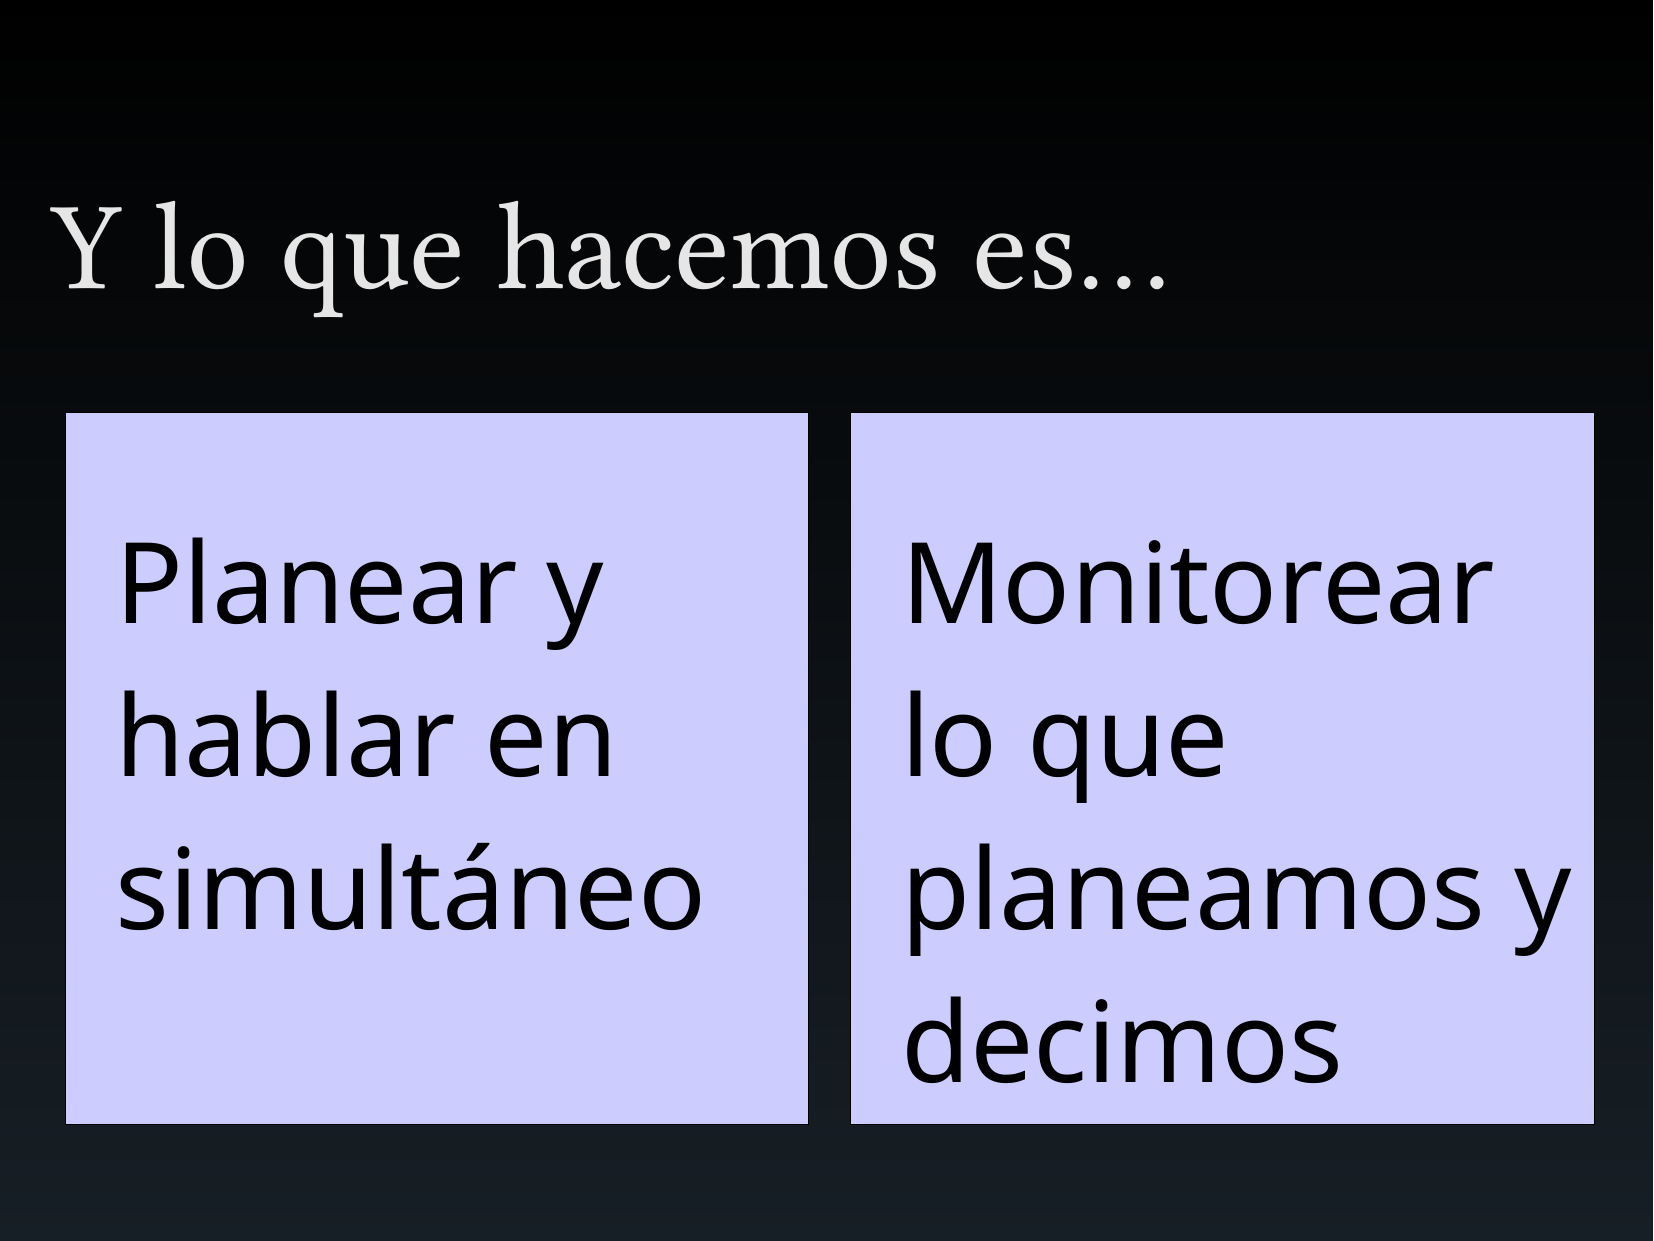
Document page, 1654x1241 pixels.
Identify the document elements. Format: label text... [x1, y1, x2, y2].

text_box Monitorear lo que planeamos y decimos [886, 495, 1611, 1115]
text_box Y lo que hacemos es... [35, 169, 1648, 328]
text_box [850, 412, 1595, 1125]
text_box [65, 412, 809, 1125]
text_box Planear y hablar en simultáneo [100, 495, 826, 965]
